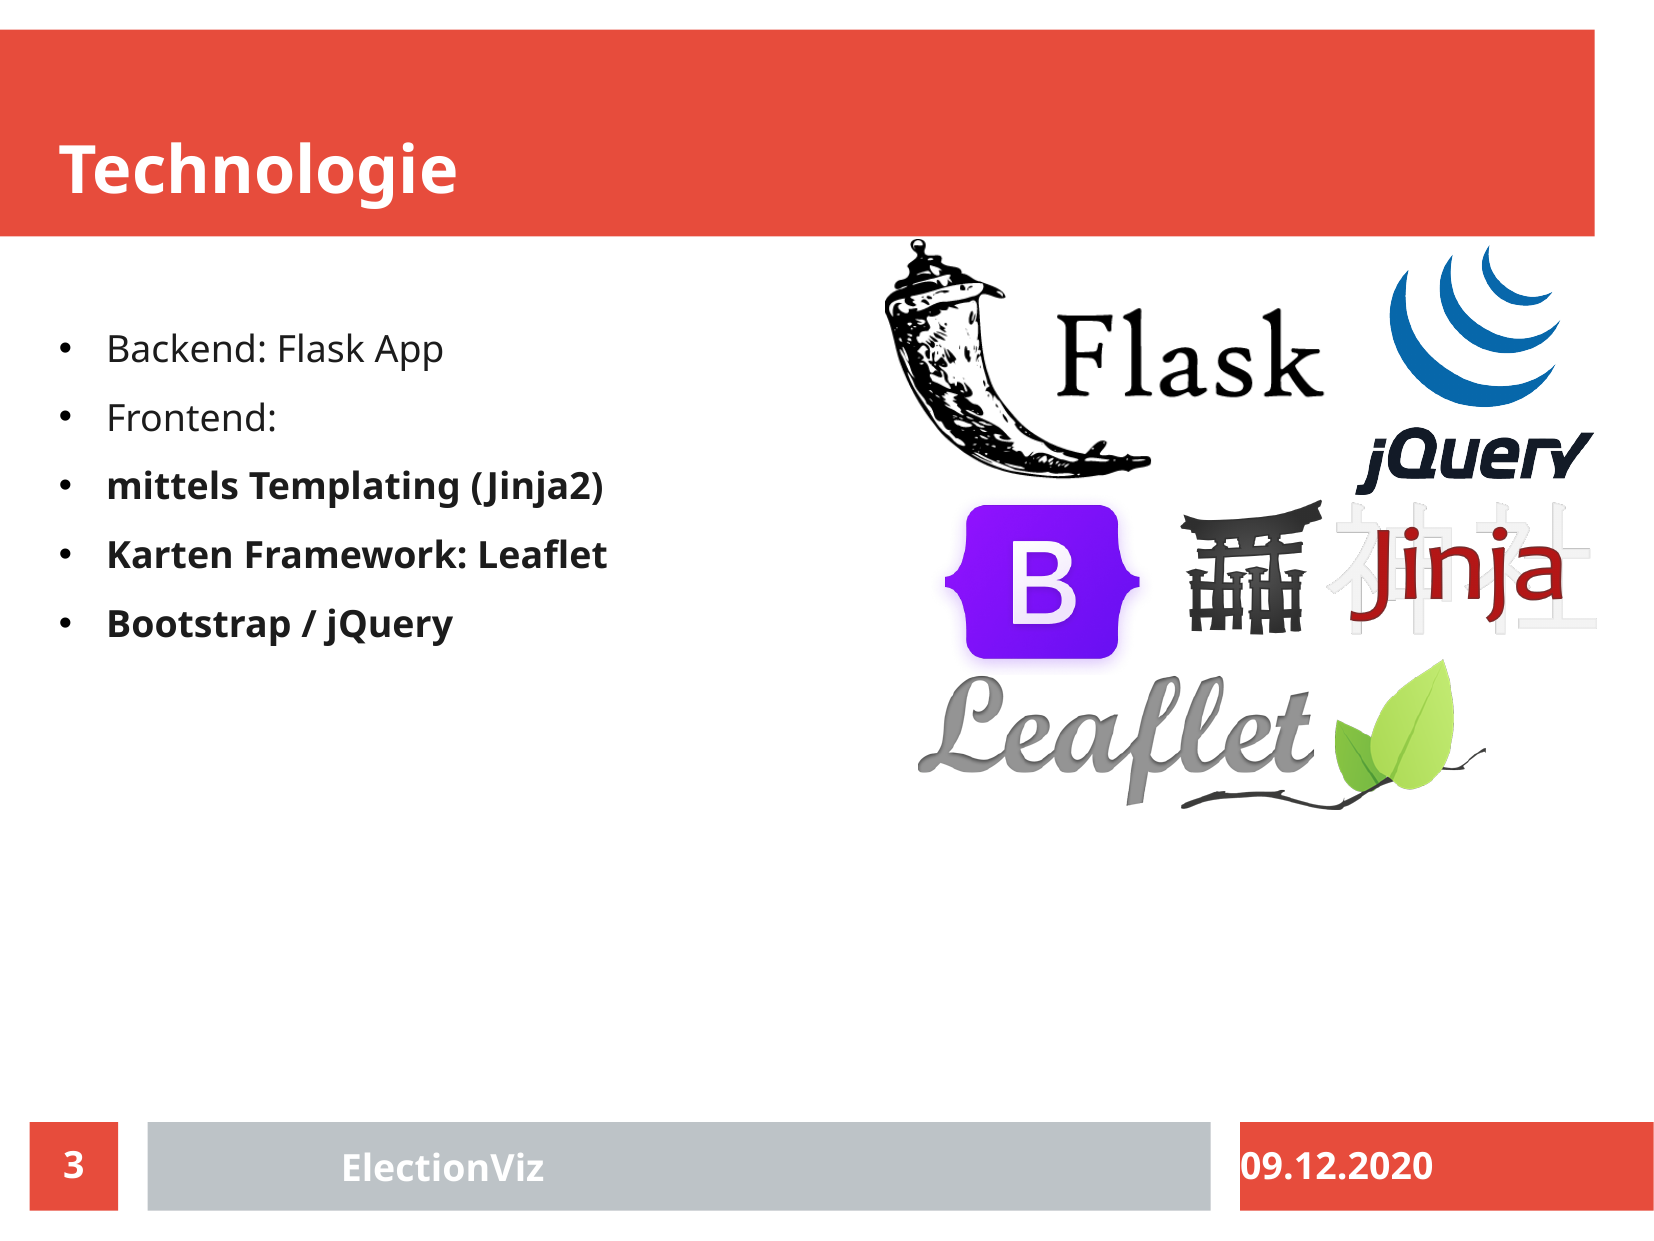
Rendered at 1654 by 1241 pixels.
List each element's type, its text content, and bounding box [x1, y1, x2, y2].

text_box 09.12.2020 [1240, 1122, 1625, 1208]
text_box [29, 1122, 119, 1211]
text_box ElectionViz [177, 1122, 709, 1211]
picture [885, 240, 1625, 811]
title Technologie [59, 59, 1595, 207]
list Backend: Flask App Frontend: mittels Templating (Jinja2) Karten Framework: Leaflet Bootstrap / jQuery [59, 324, 1565, 1093]
